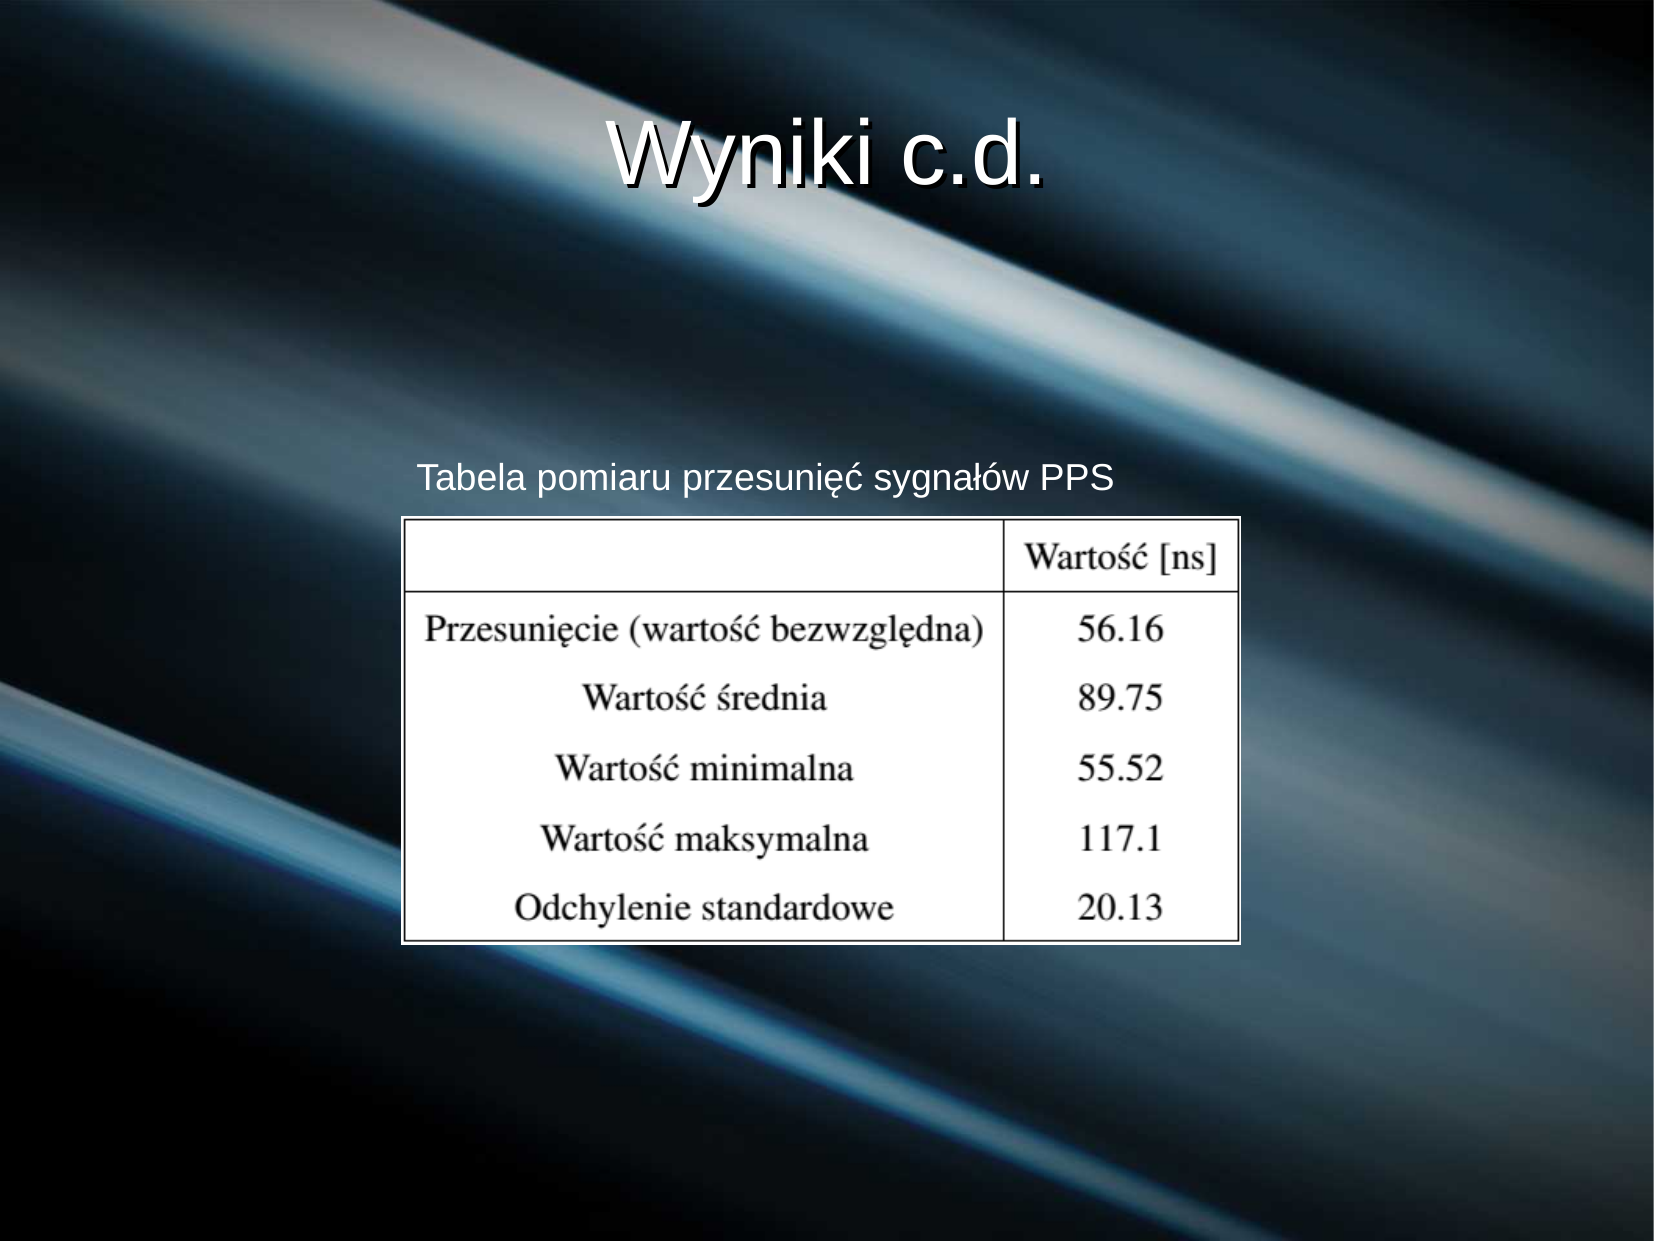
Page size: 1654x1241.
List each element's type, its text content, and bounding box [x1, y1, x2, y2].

title Wyniki c.d. [82, 49, 1571, 257]
text_box Tabela pomiaru przesunięć sygnałów PPS [401, 448, 1130, 506]
picture [0, 0, 1654, 1241]
